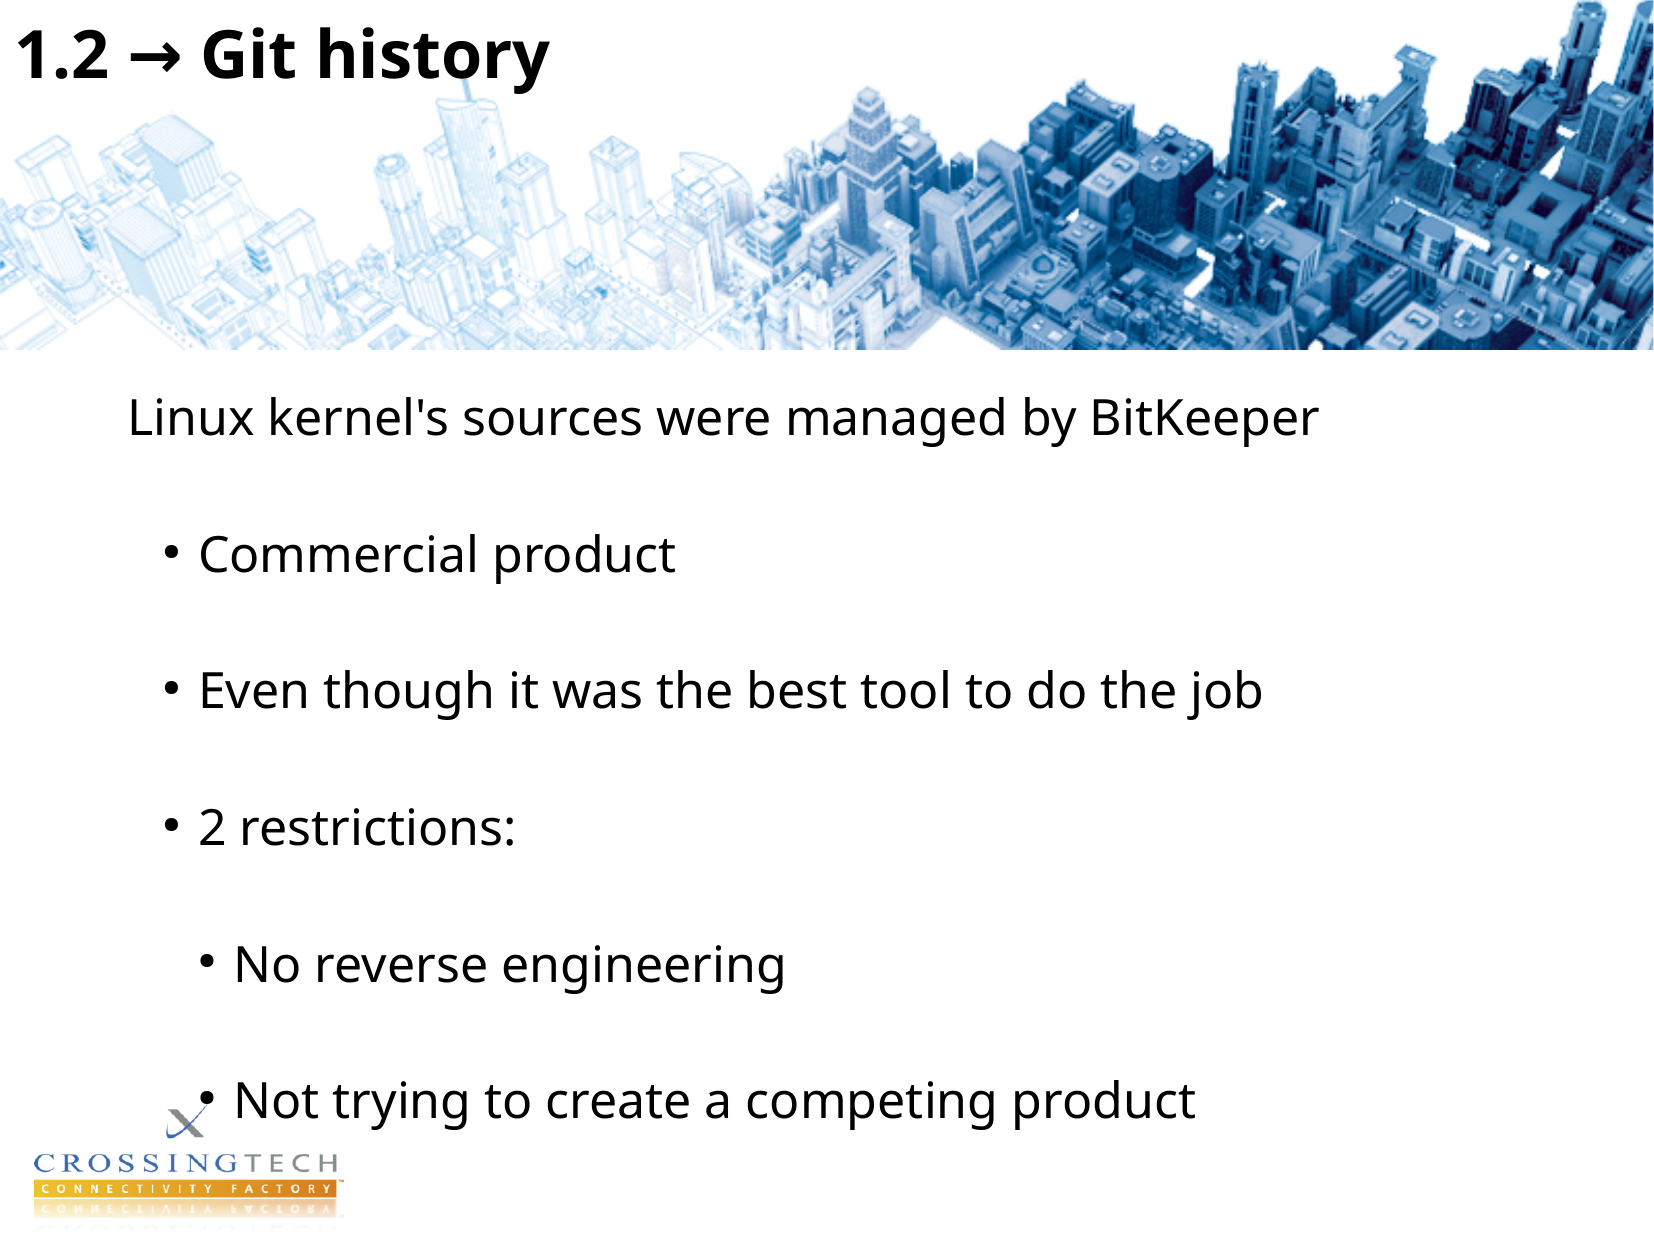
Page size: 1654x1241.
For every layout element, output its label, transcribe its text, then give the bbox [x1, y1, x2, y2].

picture [34, 1103, 344, 1237]
text_box 1.2 → Git history [0, 0, 713, 93]
picture [257, 1103, 262, 1111]
text_box Linux kernel's sources were managed by BitKeeper Commercial product Even though it was the best tool to do the job 2 restrictions: No reverse engineering Not trying to create a competing product [112, 375, 1599, 1031]
picture [278, 1103, 294, 1115]
picture [0, 0, 1654, 350]
